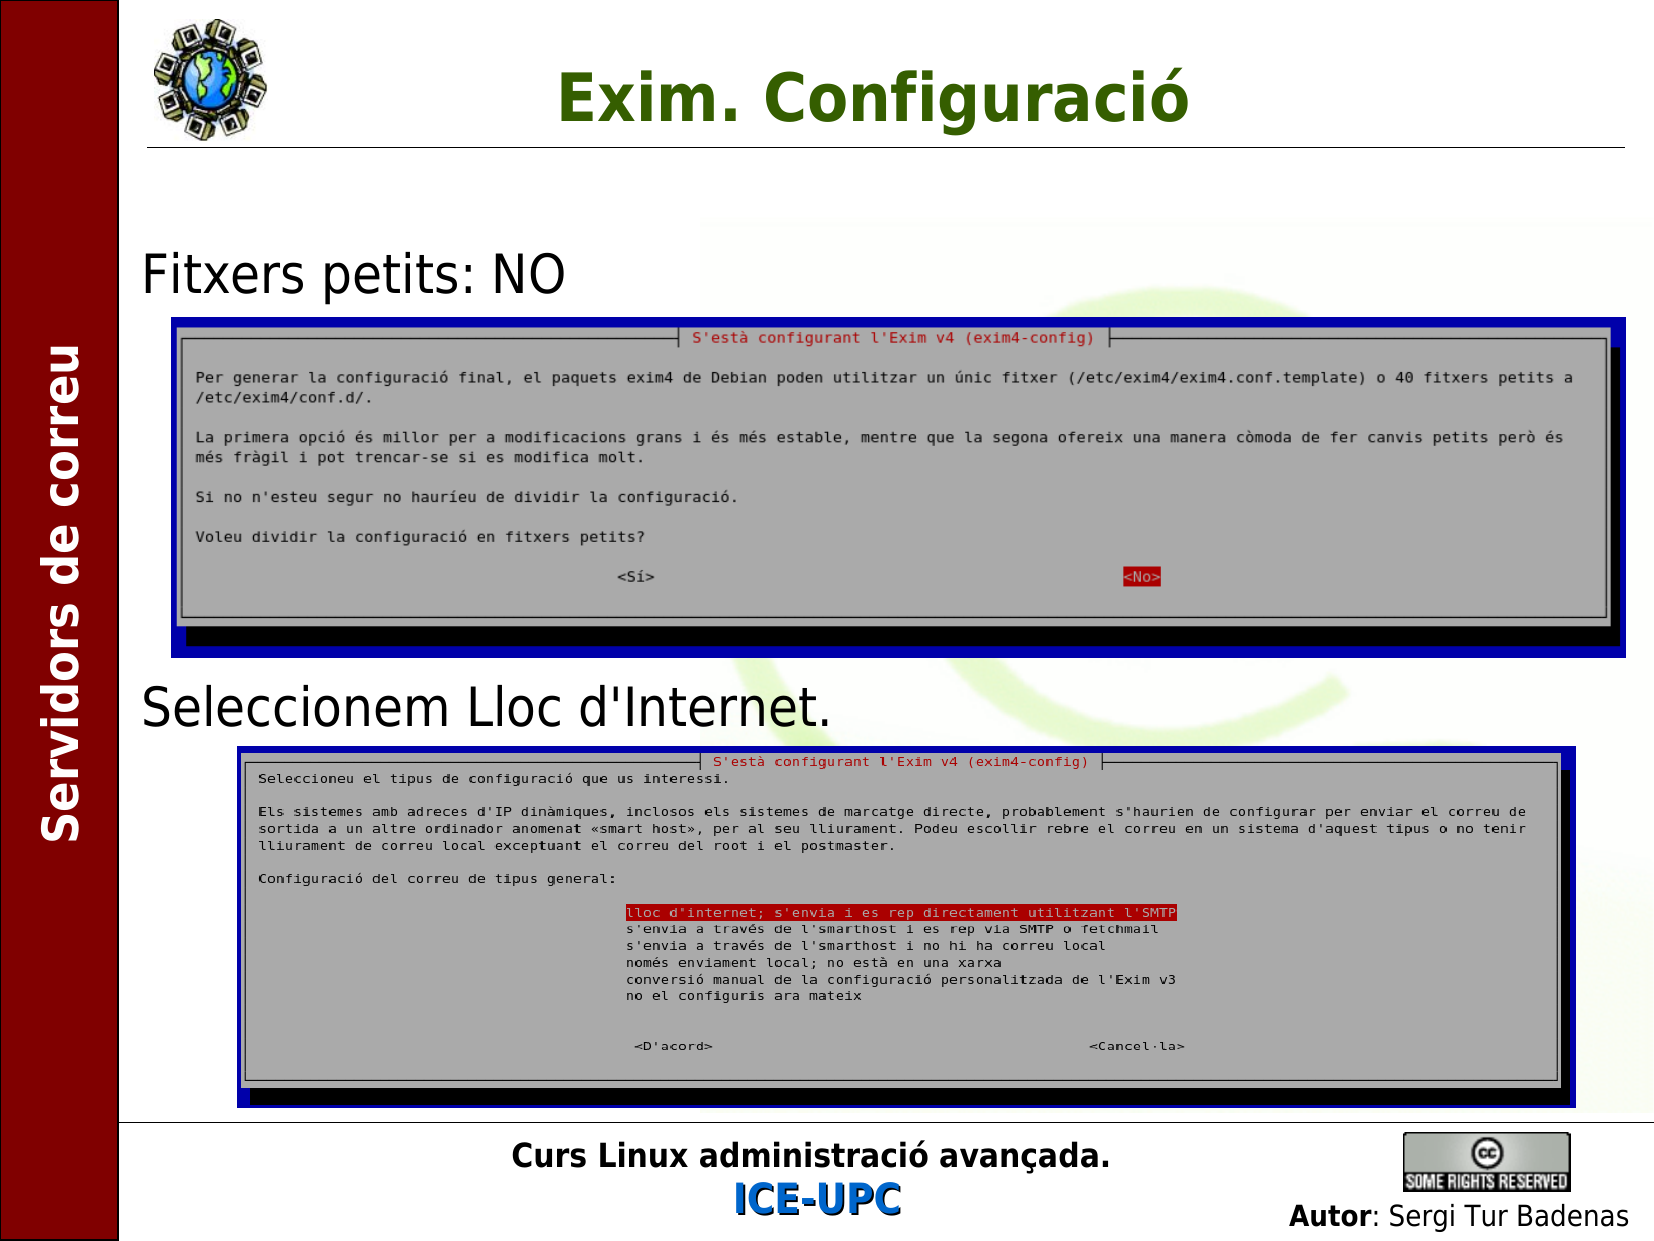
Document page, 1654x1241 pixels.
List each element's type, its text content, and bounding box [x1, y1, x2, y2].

picture [171, 317, 1626, 658]
list Fitxers petits: NO Seleccionem Lloc d'Internet. [141, 242, 1630, 1093]
picture [1403, 1132, 1571, 1192]
picture [237, 217, 1654, 1113]
picture [154, 19, 268, 49]
title Exim. Configuració [129, 49, 1619, 148]
